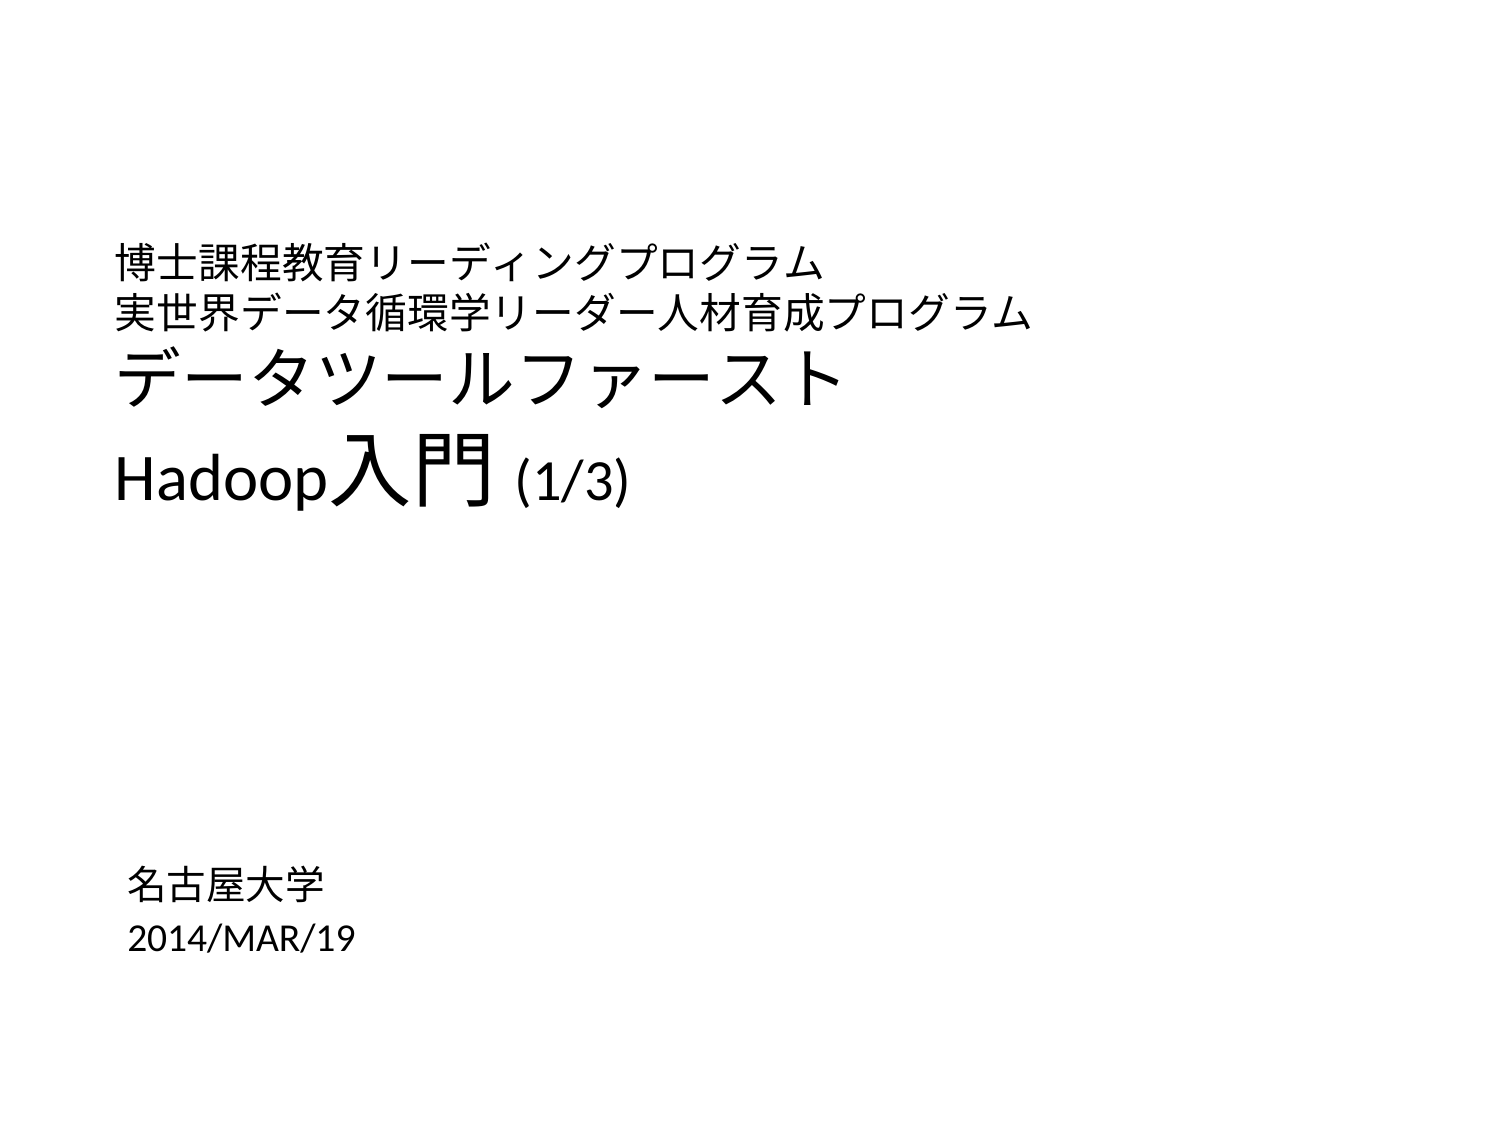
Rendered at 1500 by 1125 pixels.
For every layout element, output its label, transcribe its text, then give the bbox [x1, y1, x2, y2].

table_header 博士課程教育リーディングプログラム 実世界データ循環学リーダー人材育成プログラム データツールファースト Hadoop入門 (1/3) [100, 229, 1250, 527]
text_box 名古屋大学 2014/MAR/19 [112, 857, 1163, 973]
